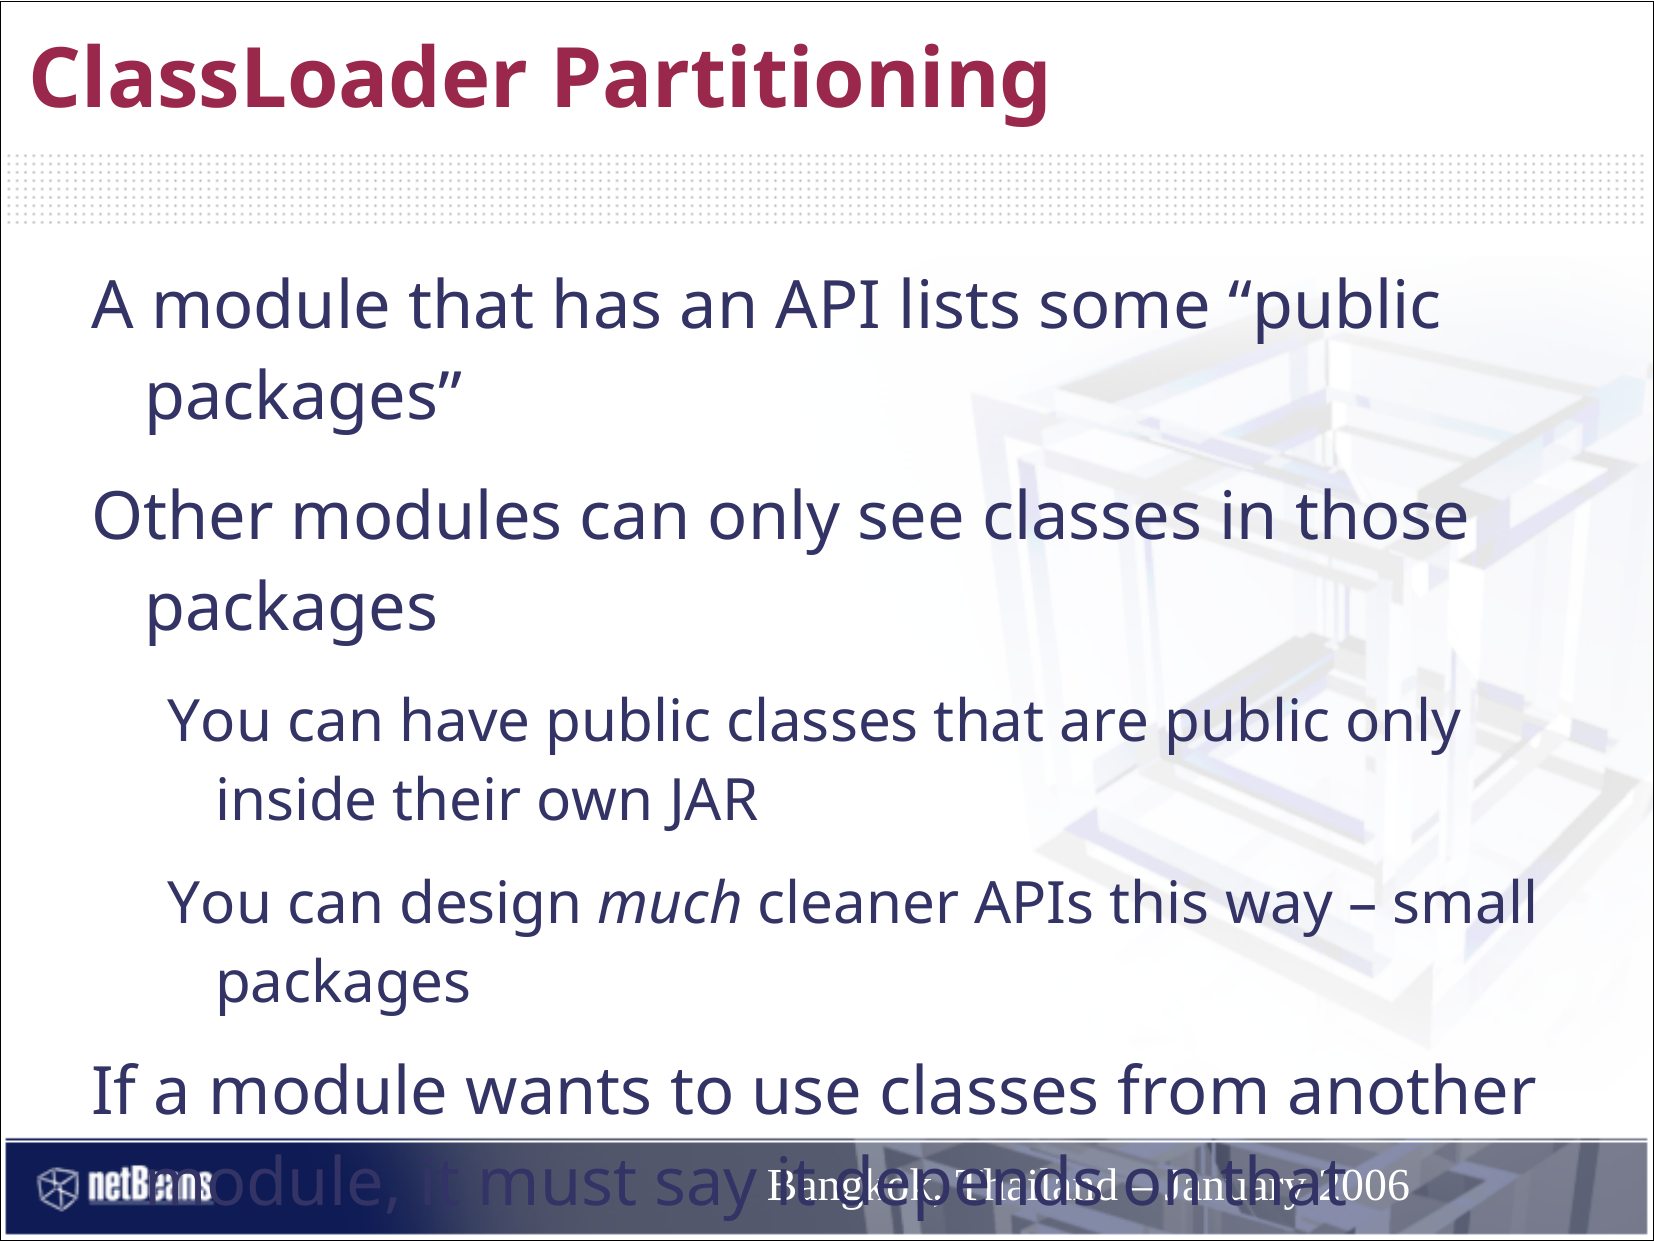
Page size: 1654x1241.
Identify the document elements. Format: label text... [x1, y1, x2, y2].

picture [1, 2, 1653, 1240]
list A module that has an API lists some “public packages” Other modules can only see classes in those packages You can have public classes that are public only inside their own JAR You can design much cleaner APIs this way – small packages If a module wants to use classes from another module, it must say it depends on that module [73, 257, 1574, 1127]
title ClassLoader Partitioning [28, 0, 1619, 152]
